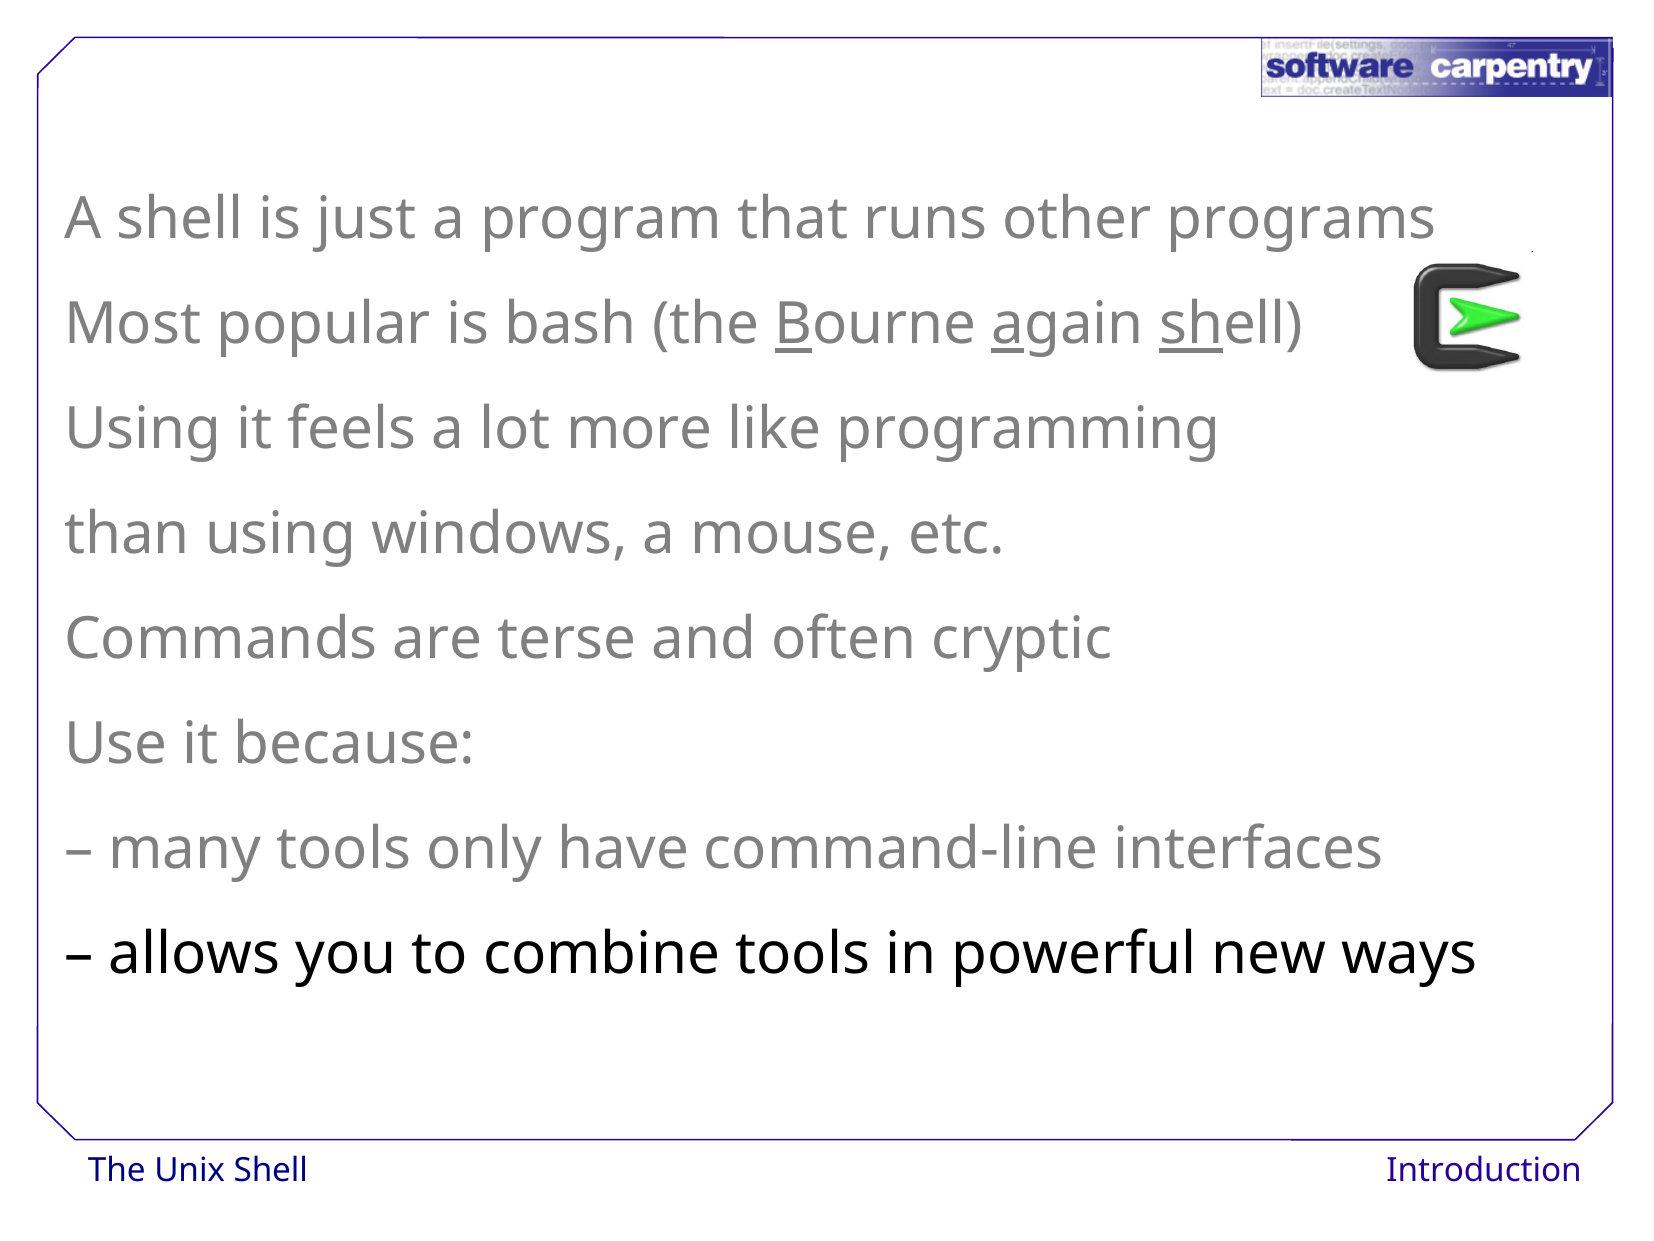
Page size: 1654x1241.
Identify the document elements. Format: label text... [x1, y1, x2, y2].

picture [1261, 39, 1613, 97]
picture [1403, 251, 1533, 381]
text_box A shell is just a program that runs other programs Most popular is bash (the Bourne again shell) Using it feels a lot more like programming than using windows, a mouse, etc. Commands are terse and often cryptic Use it because: – many tools only have command-line interfaces – allows you to combine tools in powerful new ways [49, 137, 1643, 993]
